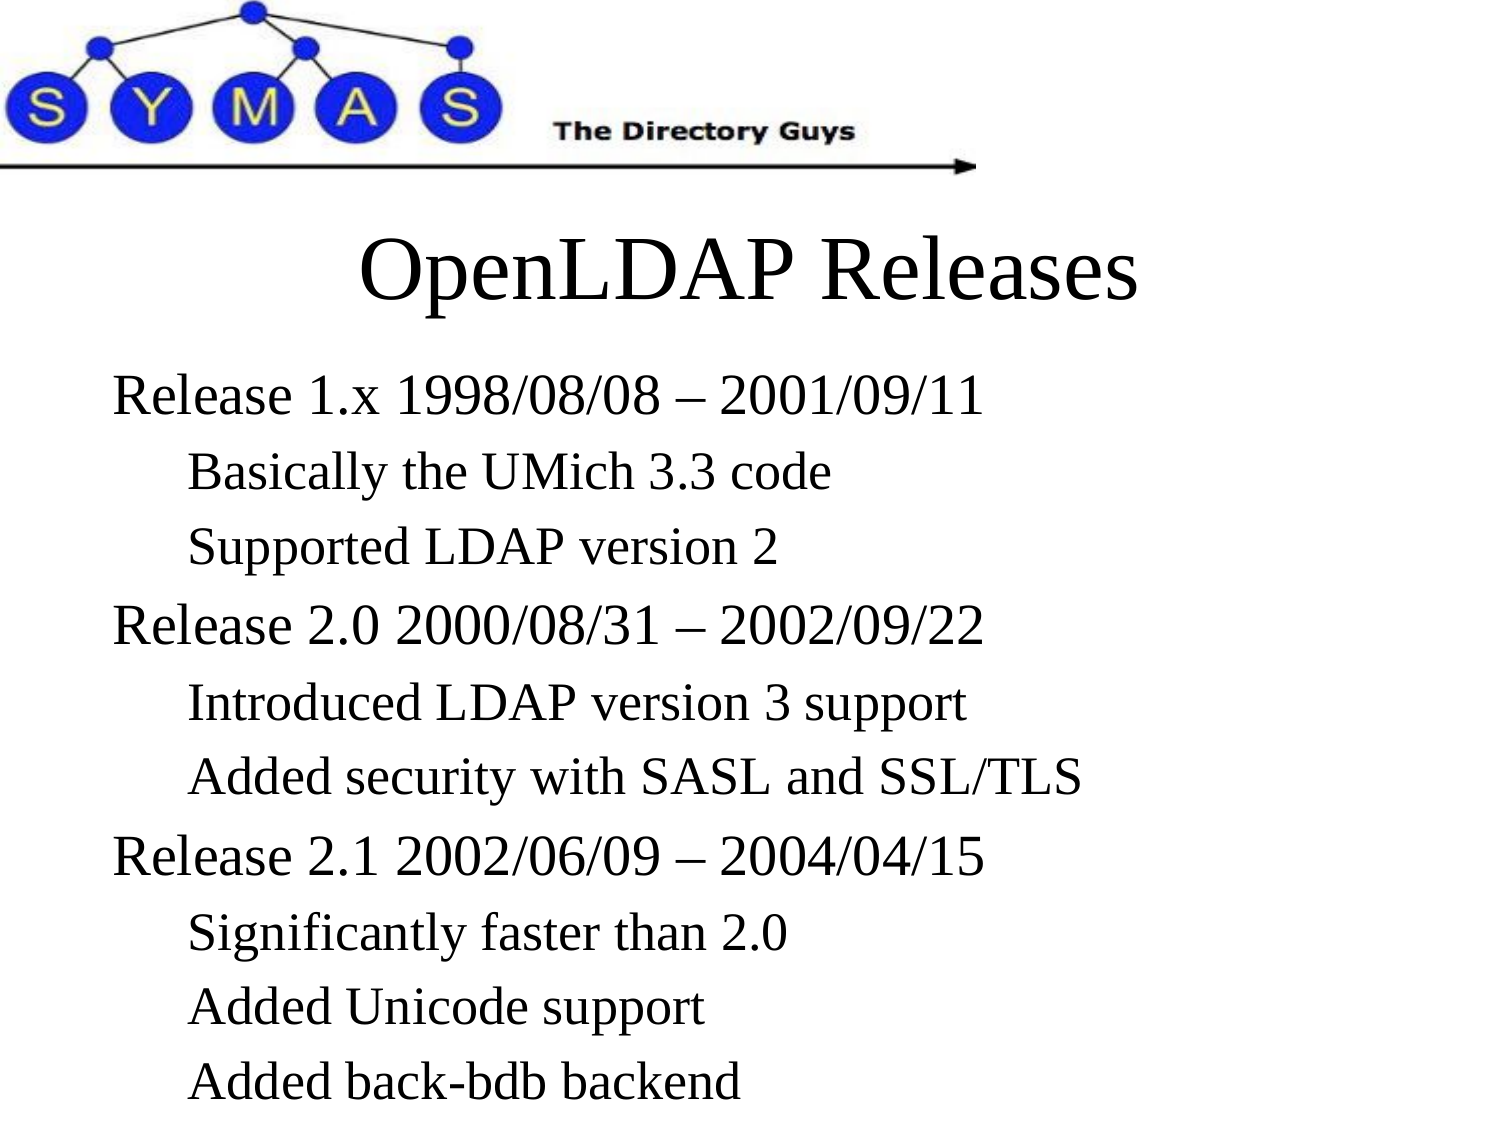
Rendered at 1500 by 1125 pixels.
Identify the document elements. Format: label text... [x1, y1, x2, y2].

title OpenLDAP Releases [112, 187, 1388, 351]
picture [0, 0, 976, 188]
list Release 1.x 1998/08/08 – 2001/09/11 Basically the UMich 3.3 code Supported LDAP version 2 Release 2.0 2000/08/31 – 2002/09/22 Introduced LDAP version 3 support Added security with SASL and SSL/TLS Release 2.1 2002/06/09 – 2004/04/15 Significantly faster than 2.0 Added Unicode support Added back-bdb backend [112, 362, 1388, 1122]
